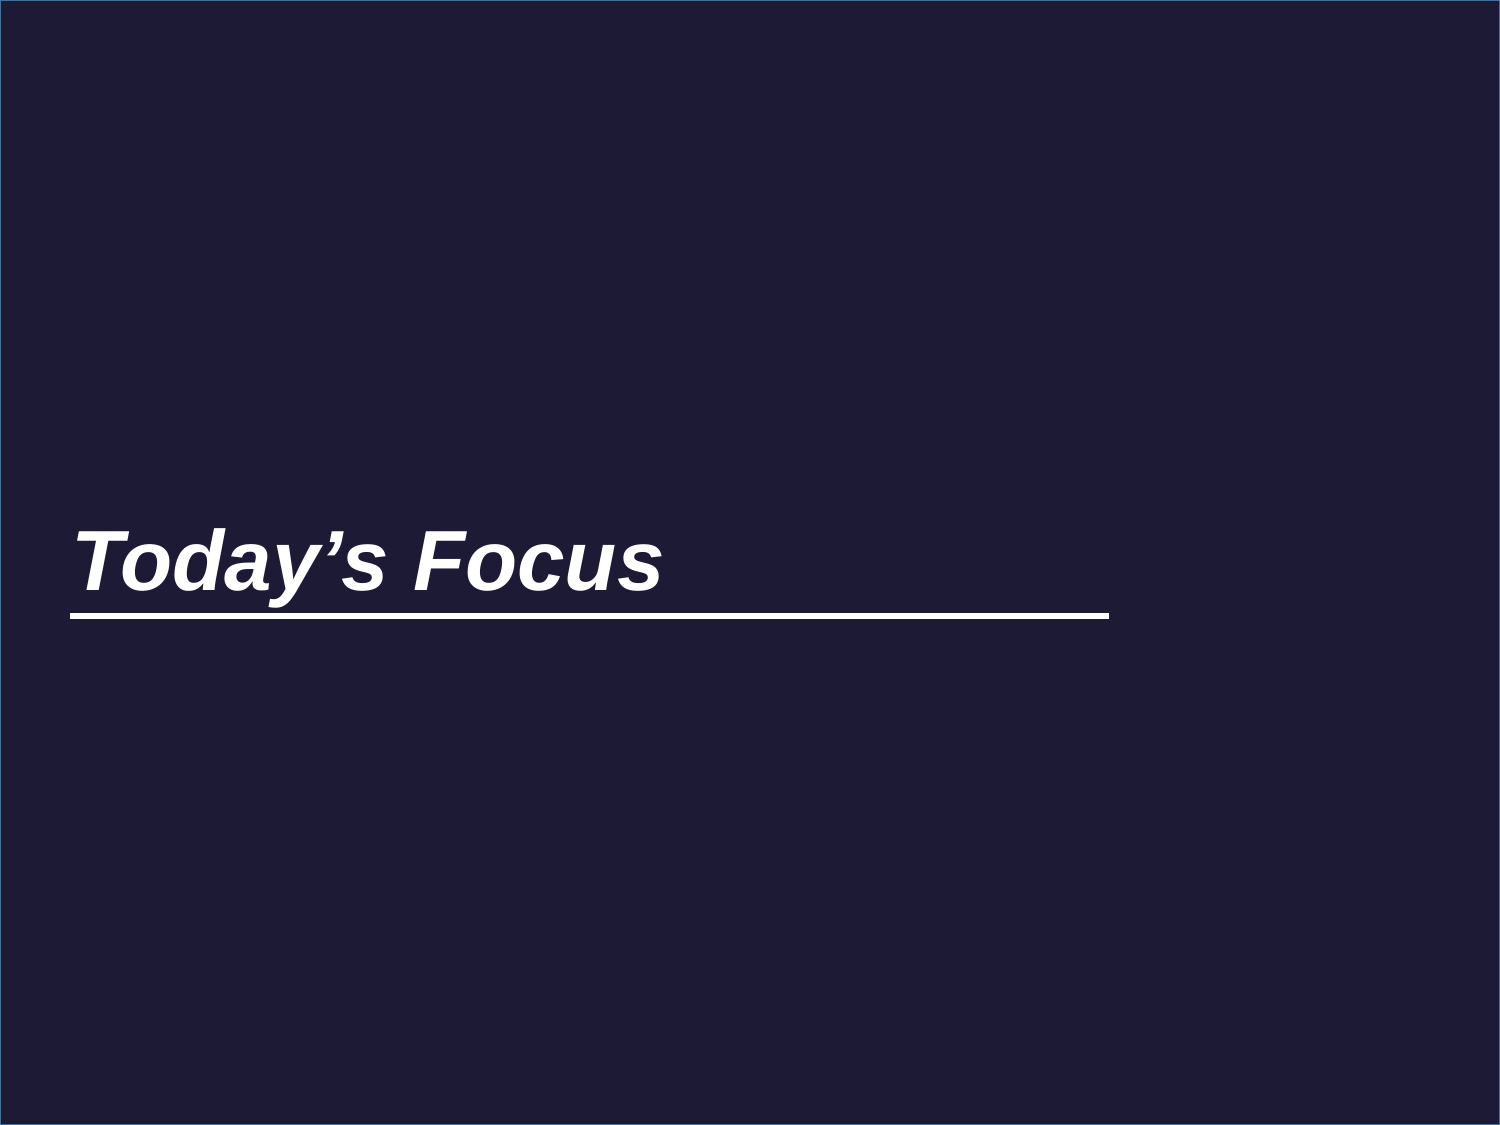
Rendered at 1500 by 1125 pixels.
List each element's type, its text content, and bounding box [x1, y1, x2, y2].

text_box Today’s Focus [64, 497, 1414, 615]
